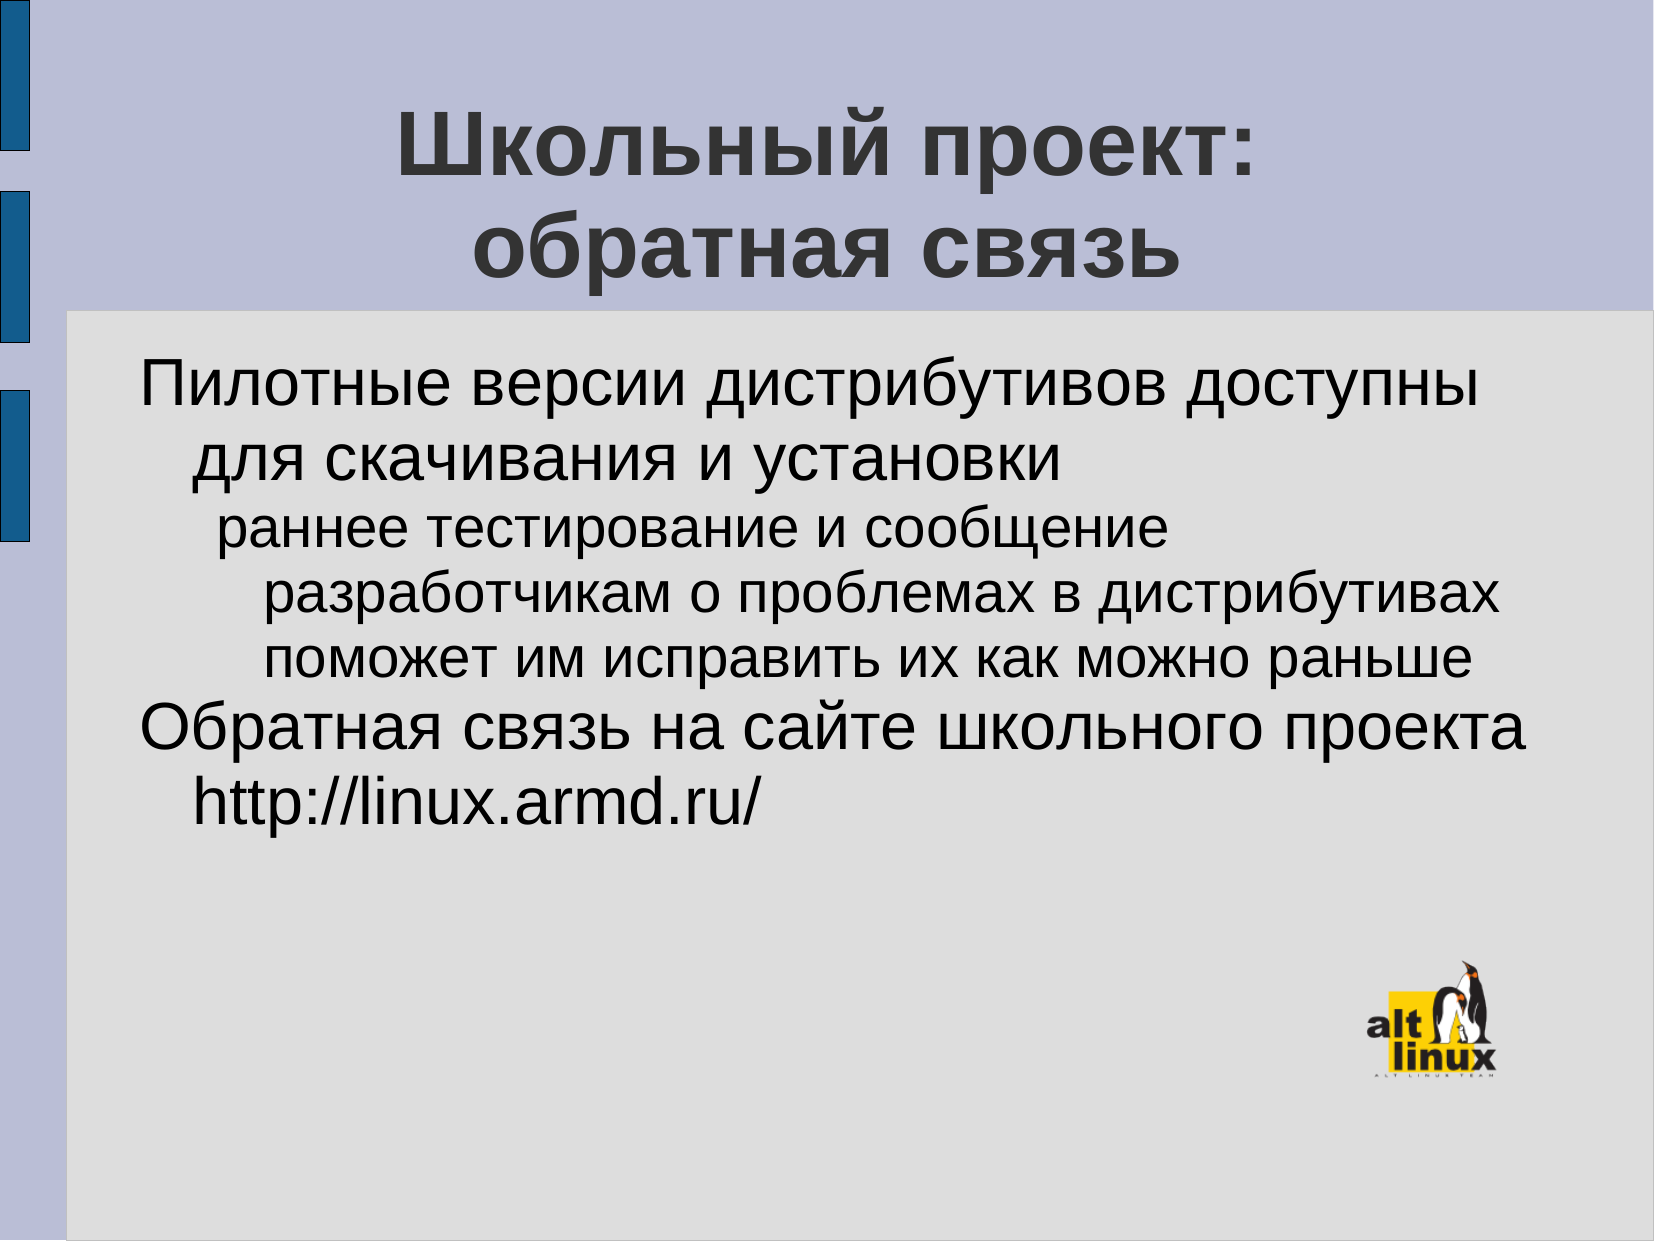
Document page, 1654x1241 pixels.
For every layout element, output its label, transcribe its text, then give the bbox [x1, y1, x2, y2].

title Школьный проект: обратная связь [121, 92, 1534, 298]
list Пилотные версии дистрибутивов доступны для скачивания и установки раннее тестирование и сообщение разработчикам о проблемах в дистрибутивах поможет им исправить их как можно раньше Обратная связь на сайте школьного проекта http://linux.armd.ru/ [121, 344, 1534, 1112]
